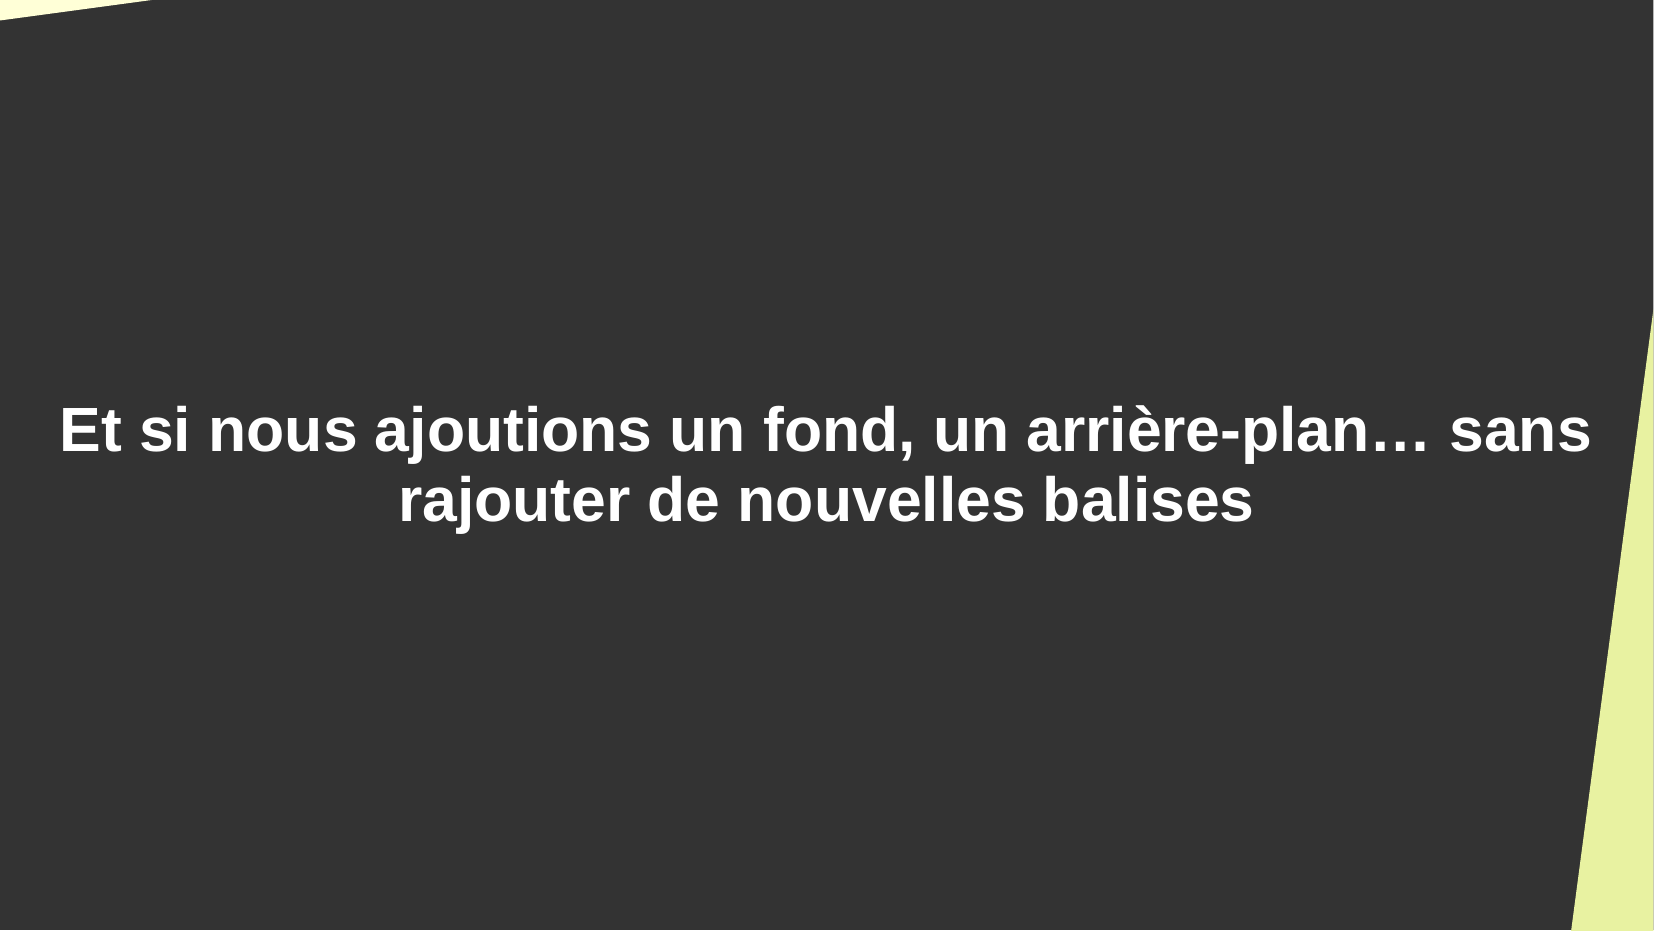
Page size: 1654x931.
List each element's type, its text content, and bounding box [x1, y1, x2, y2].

text_box [1571, 304, 1654, 931]
text_box [0, 0, 152, 21]
text_box Et si nous ajoutions un fond, un arrière-plan… sans rajouter de nouvelles balises [23, 387, 1630, 543]
